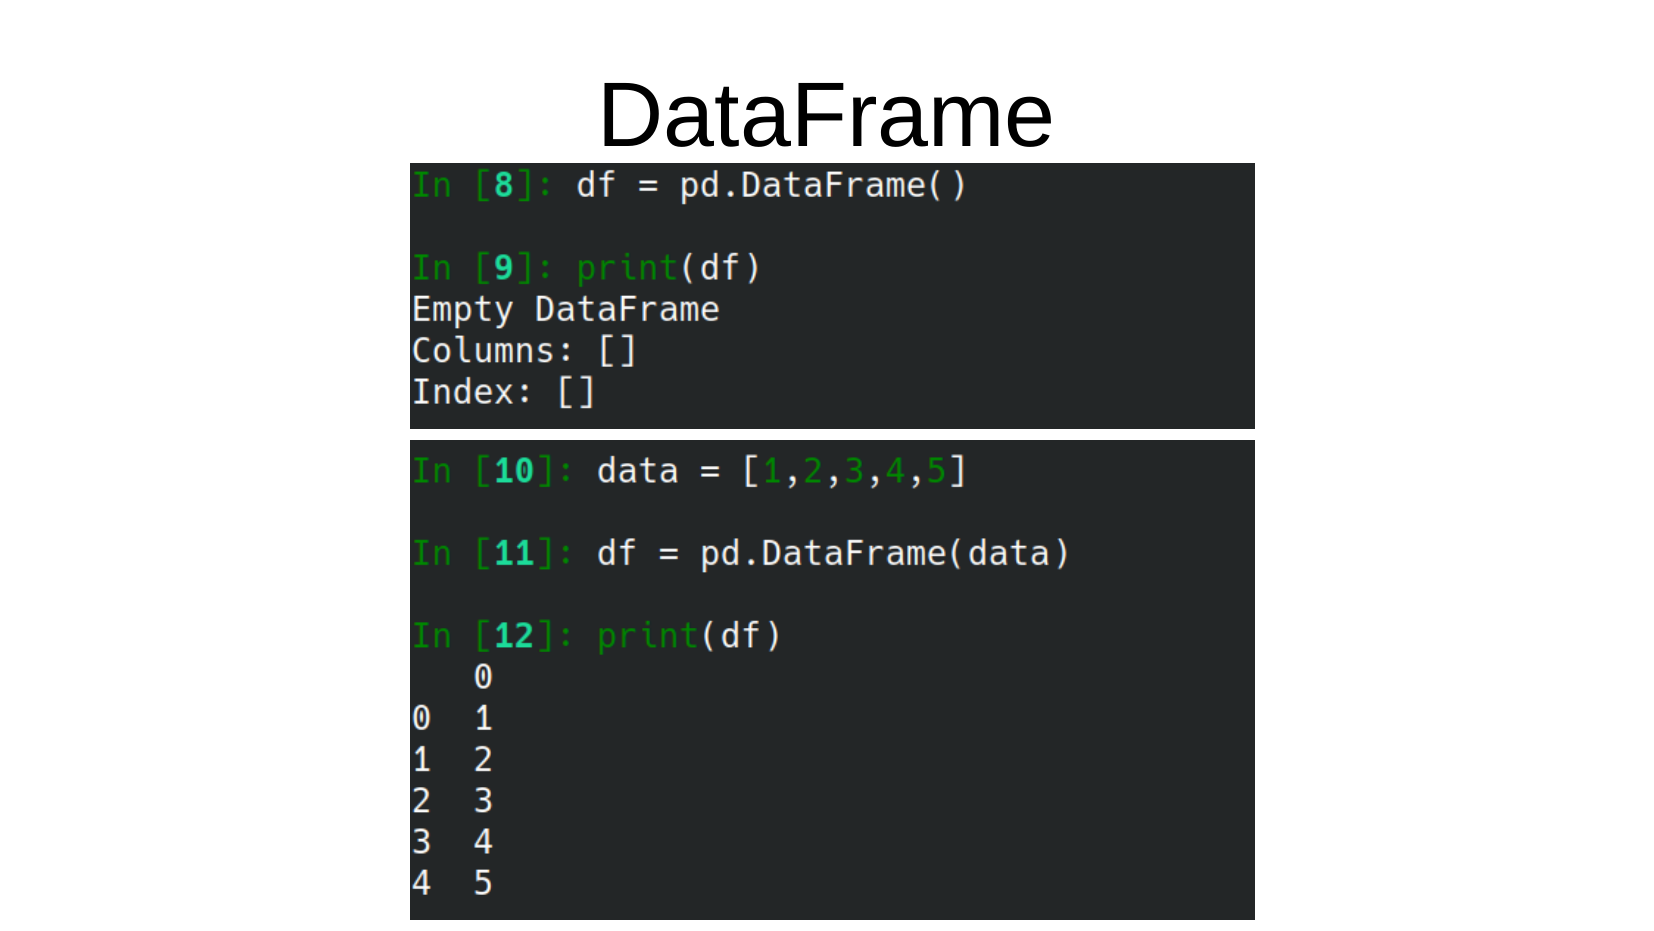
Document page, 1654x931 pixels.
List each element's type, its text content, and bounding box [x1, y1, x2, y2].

title DataFrame [82, 37, 1571, 193]
picture [410, 163, 1255, 429]
picture [410, 440, 1255, 920]
